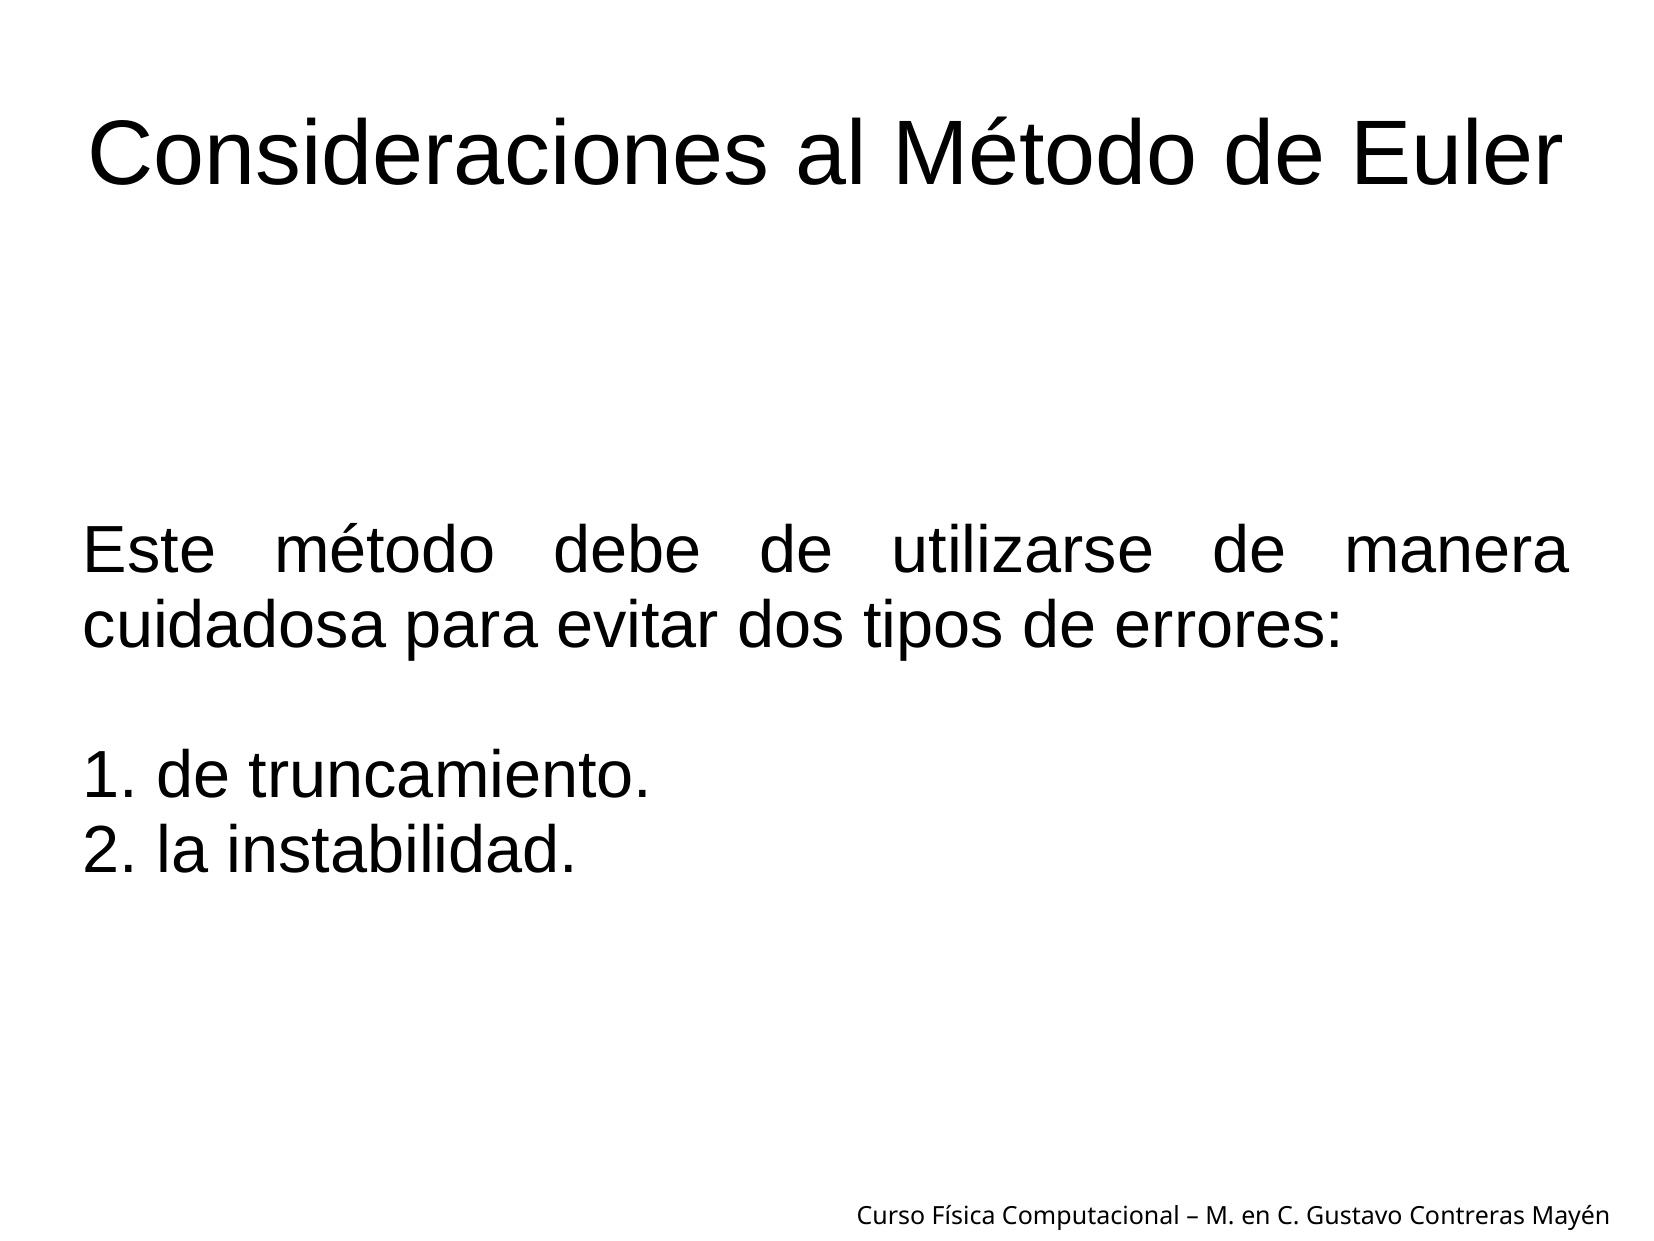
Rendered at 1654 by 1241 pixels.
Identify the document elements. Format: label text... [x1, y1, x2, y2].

title Consideraciones al Método de Euler [82, 49, 1571, 257]
subtitle Este método debe de utilizarse de manera cuidadosa para evitar dos tipos de errores: 1. de truncamiento. 2. la instabilidad. [82, 290, 1571, 1109]
